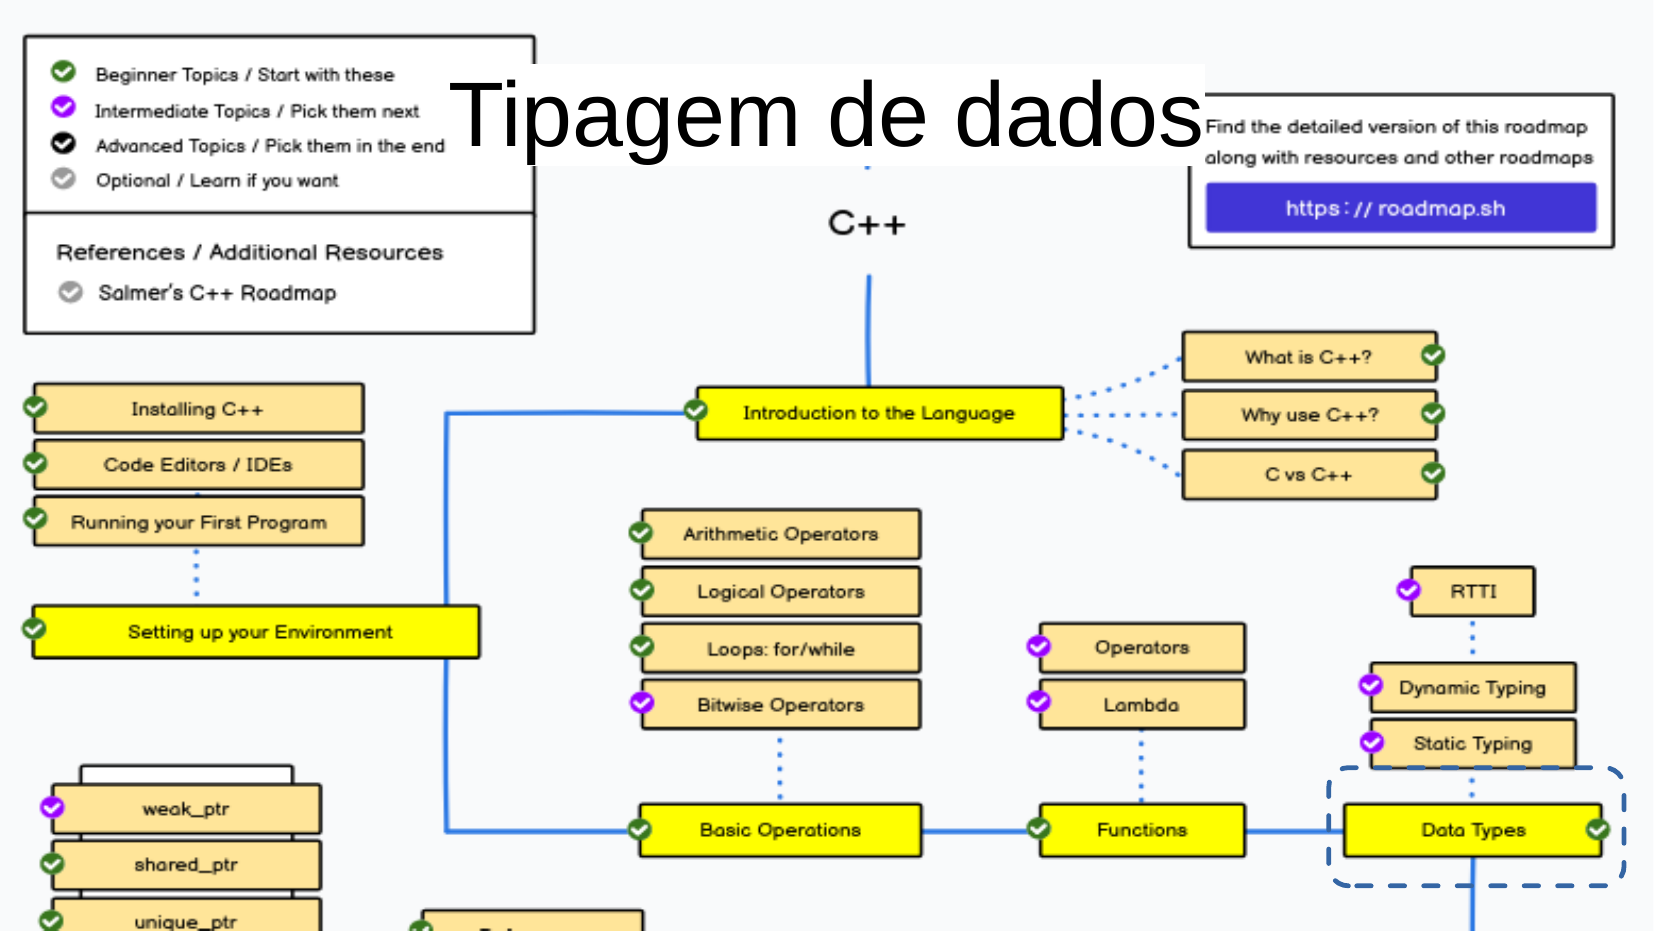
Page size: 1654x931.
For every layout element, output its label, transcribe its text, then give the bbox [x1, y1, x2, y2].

title Tipagem de dados [82, 37, 1571, 193]
picture [0, 0, 1654, 931]
